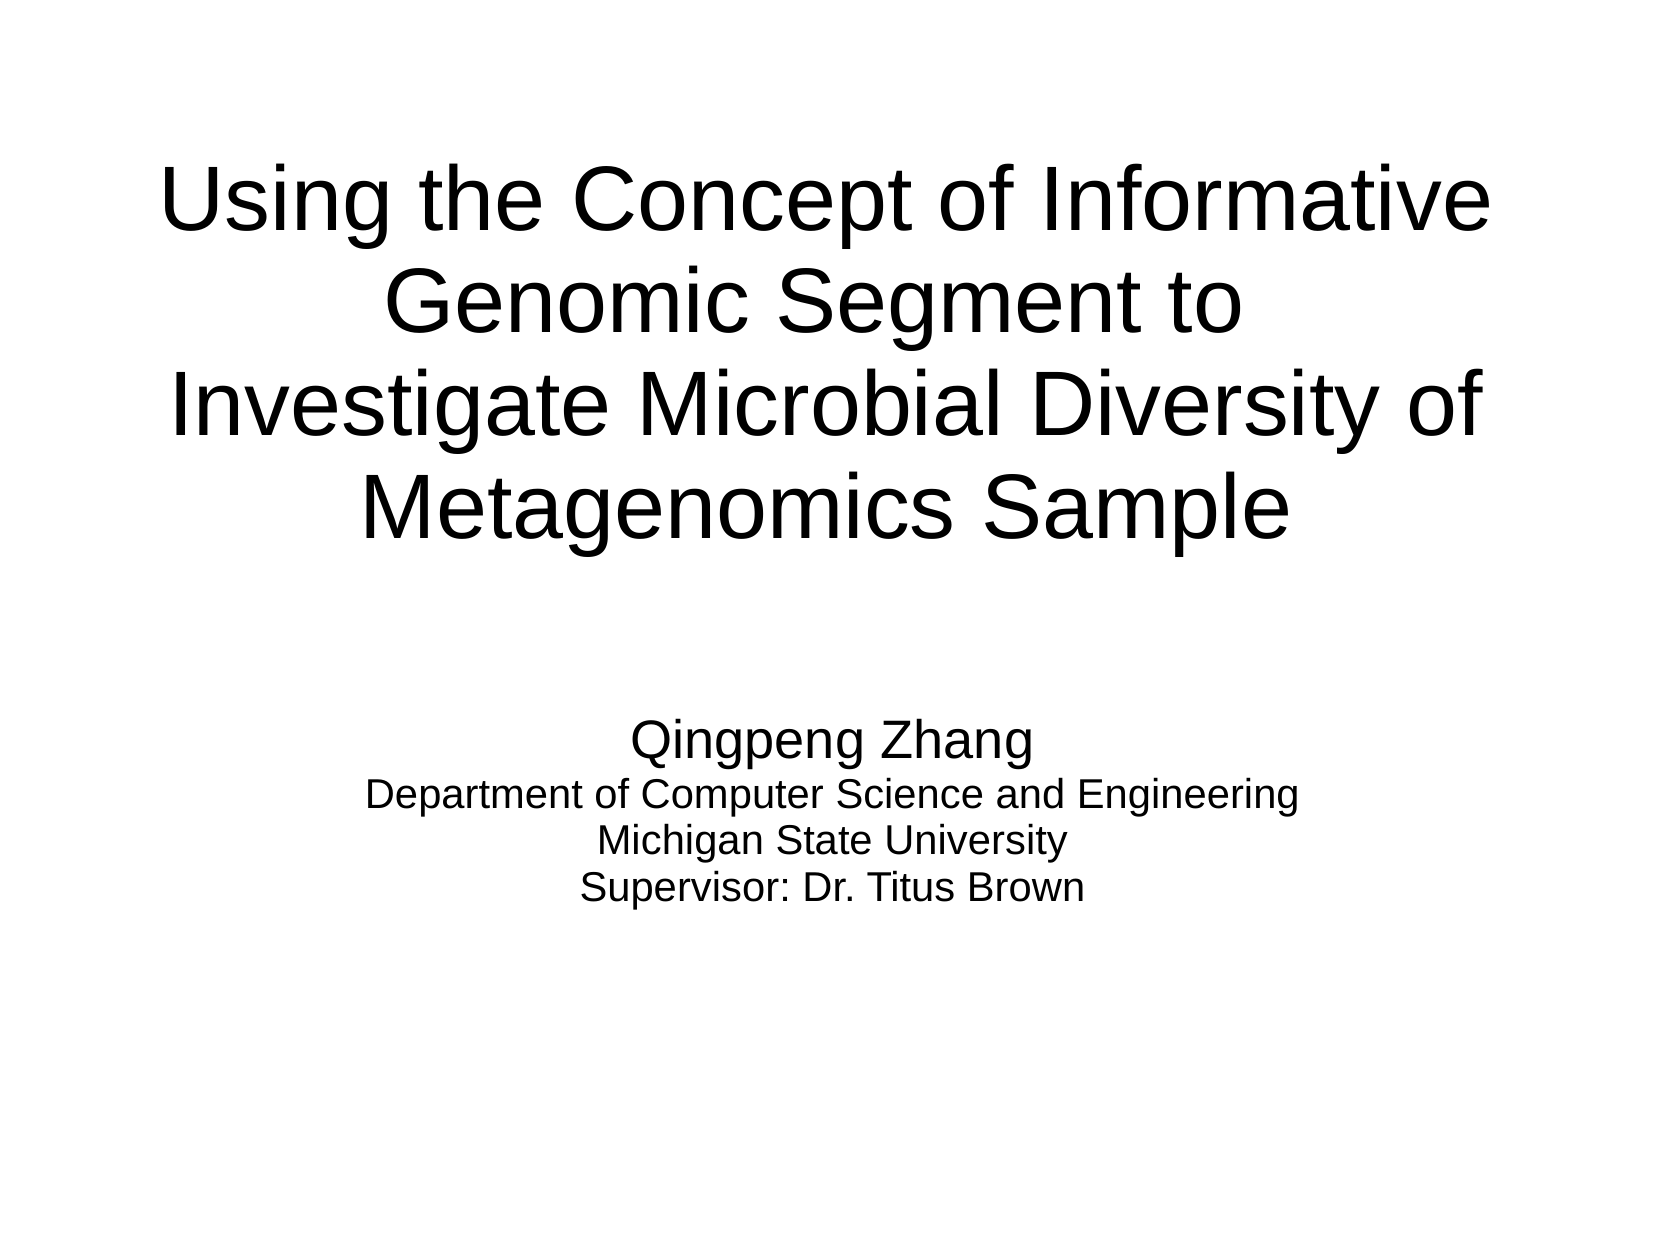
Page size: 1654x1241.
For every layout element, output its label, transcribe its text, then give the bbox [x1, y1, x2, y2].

title Using the Concept of Informative Genomic Segment to Investigate Microbial Diversity of Metagenomics Sample [82, 148, 1571, 557]
subtitle Qingpeng Zhang Department of Computer Science and Engineering Michigan State University Supervisor: Dr. Titus Brown [150, 585, 1516, 1036]
